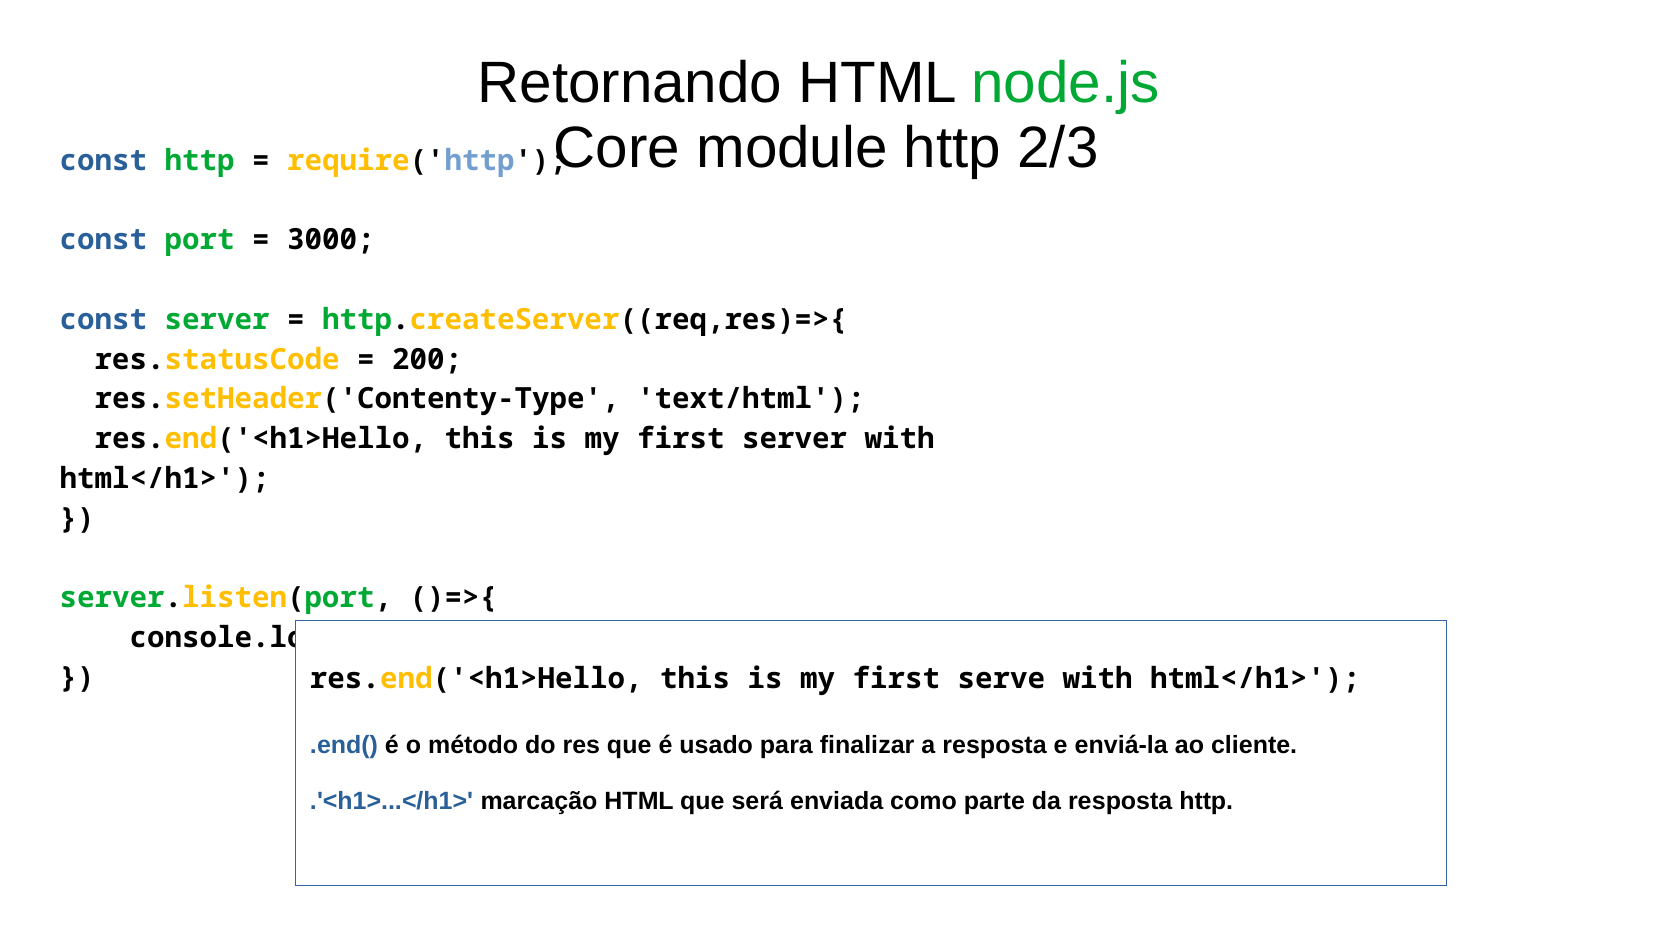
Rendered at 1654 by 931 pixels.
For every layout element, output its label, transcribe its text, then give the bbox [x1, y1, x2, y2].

subtitle const http = require('http'); const port = 3000; const server = http.createServer((req,res)=>{ res.statusCode = 200; res.setHeader('Contenty-Type', 'text/html'); res.end('<h1>Hello, this is my first server with html</h1>'); }) server.listen(port, ()=>{ console.log(`Server running on port: ${port}`); }) [59, 147, 1099, 688]
text_box res.end('<h1>Hello, this is my first serve with html</h1>'); .end() é o método do res que é usado para finalizar a resposta e enviá-la ao cliente. .'<h1>...</h1>' marcação HTML que será enviada como parte da resposta http. [295, 620, 1447, 886]
title Retornando HTML node.js Core module http 2/3 [82, 37, 1571, 193]
